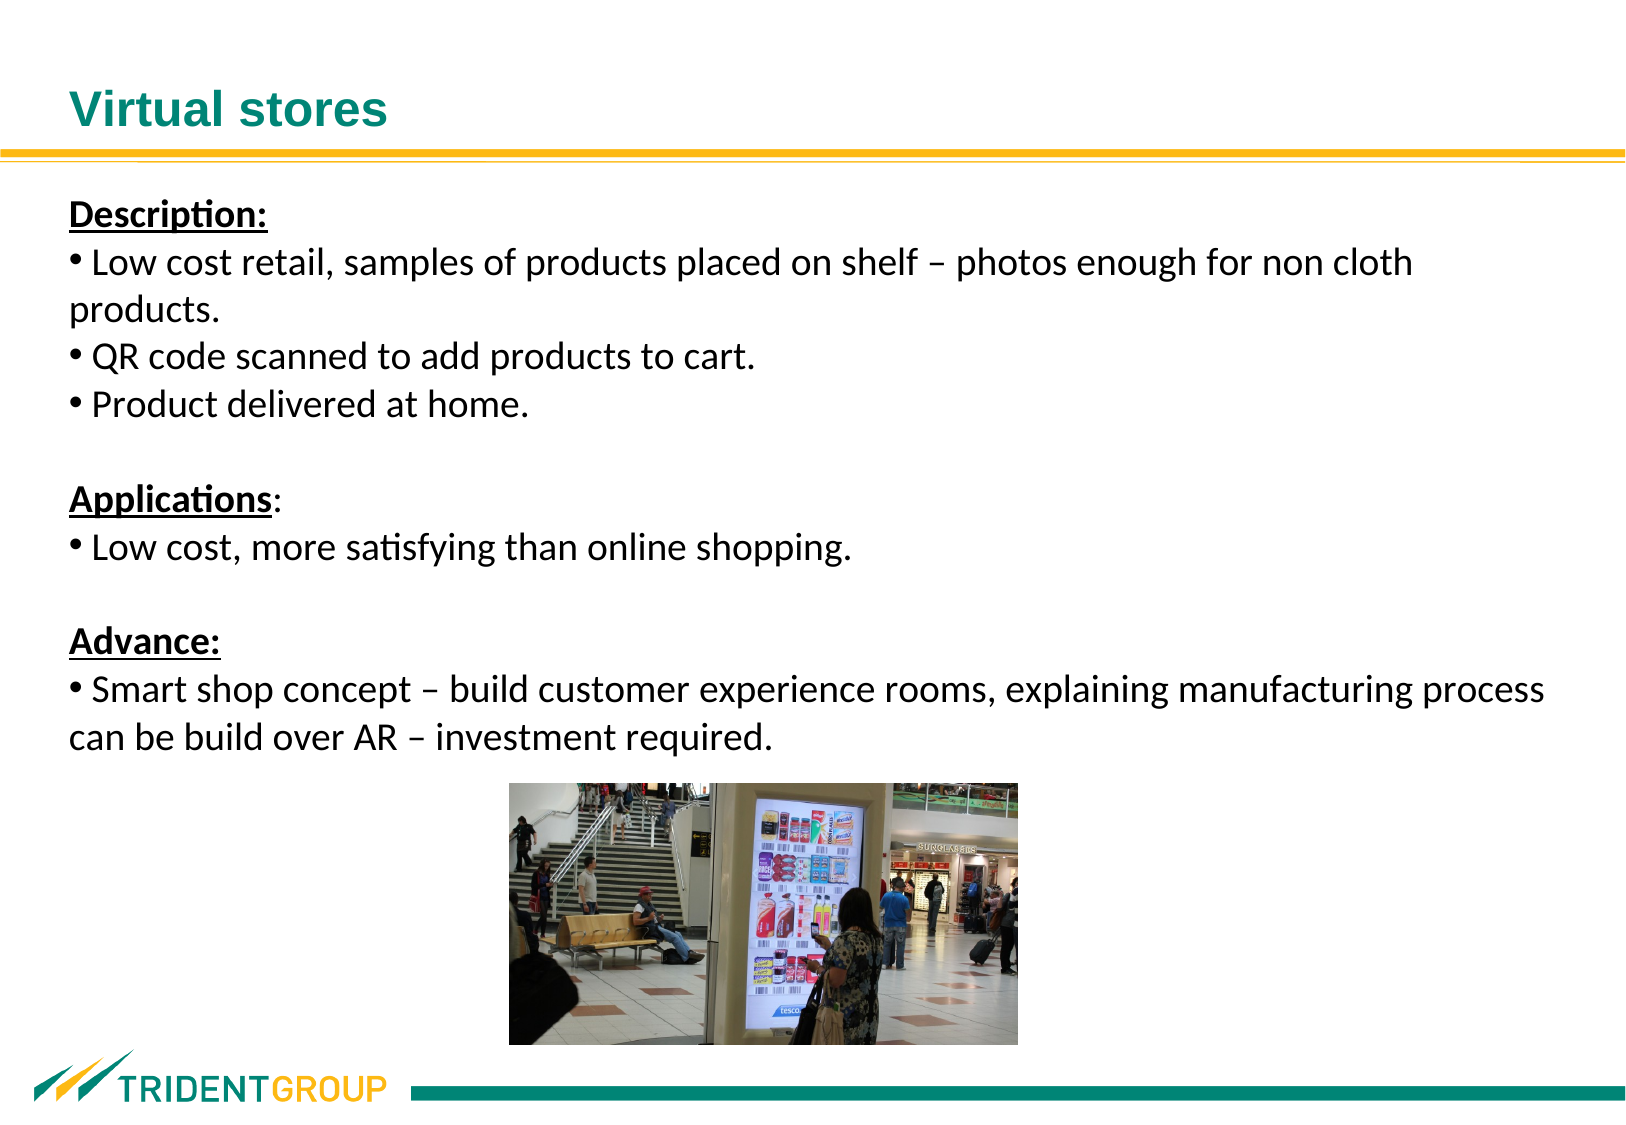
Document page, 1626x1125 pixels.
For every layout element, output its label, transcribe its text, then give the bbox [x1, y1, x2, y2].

picture [509, 783, 1018, 1045]
text_box Description: Low cost retail, samples of products placed on shelf – photos enough for non cloth products. QR code scanned to add products to cart. Product delivered at home. Applications: Low cost, more satisfying than online shopping. Advance: Smart shop concept – build customer experience rooms, explaining manufacturing process can be build over AR – investment required. [54, 180, 1571, 814]
text_box [0, 149, 1626, 158]
picture [27, 1044, 394, 1122]
text_box [411, 1086, 1626, 1101]
title Virtual stores [54, 68, 1571, 145]
